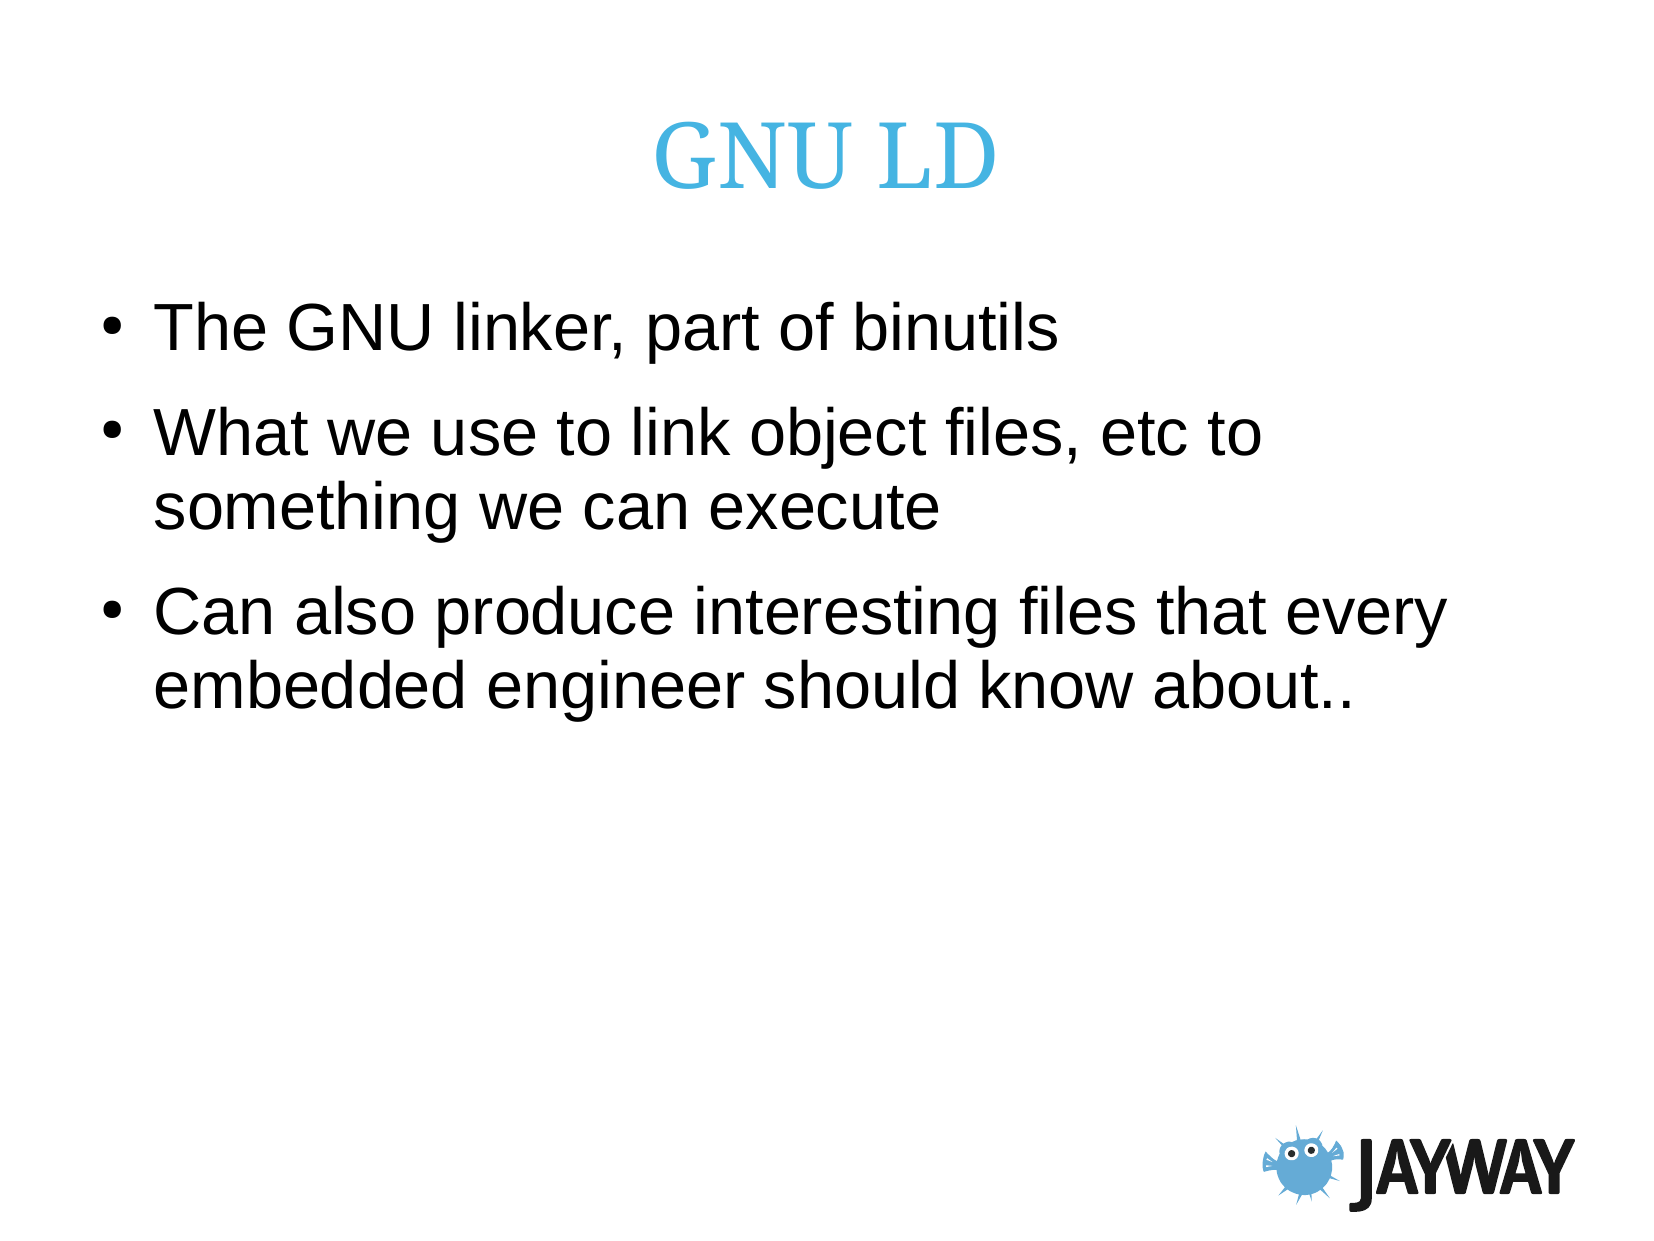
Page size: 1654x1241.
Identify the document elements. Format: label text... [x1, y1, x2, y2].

list The GNU linker, part of binutils What we use to link object files, etc to something we can execute Can also produce interesting files that every embedded engineer should know about.. [82, 290, 1571, 1109]
title GNU LD [82, 49, 1571, 257]
